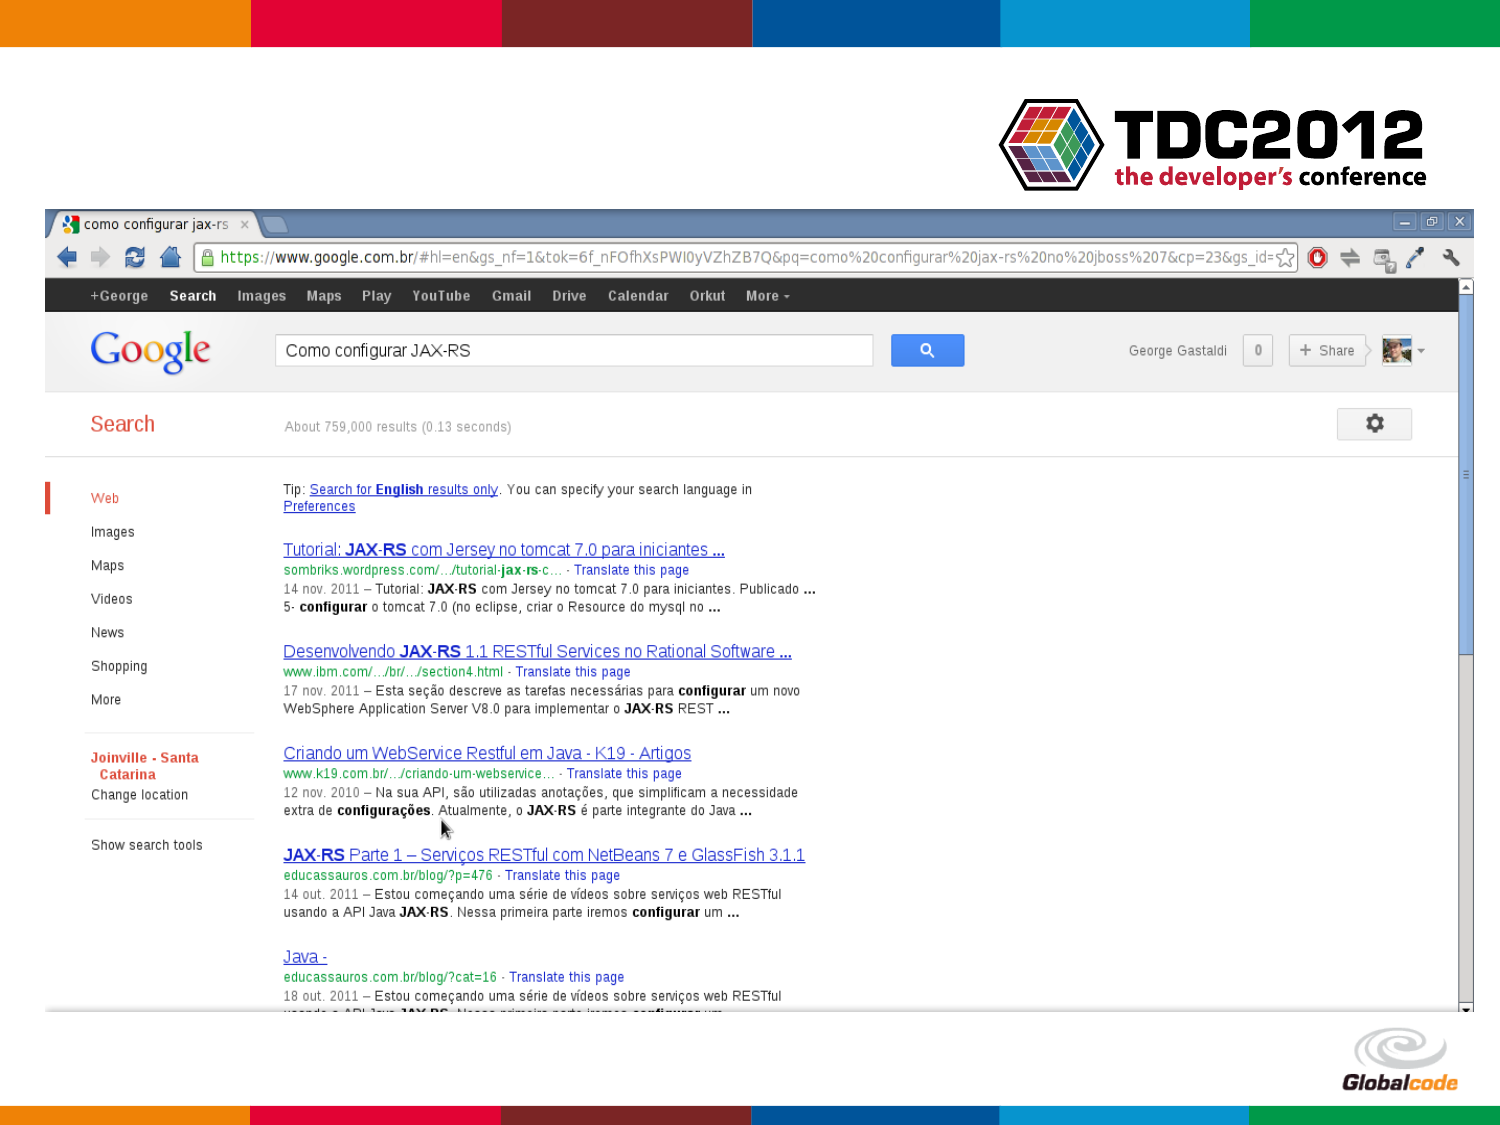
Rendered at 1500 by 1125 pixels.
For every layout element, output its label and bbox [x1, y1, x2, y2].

picture [45, 209, 1474, 1105]
